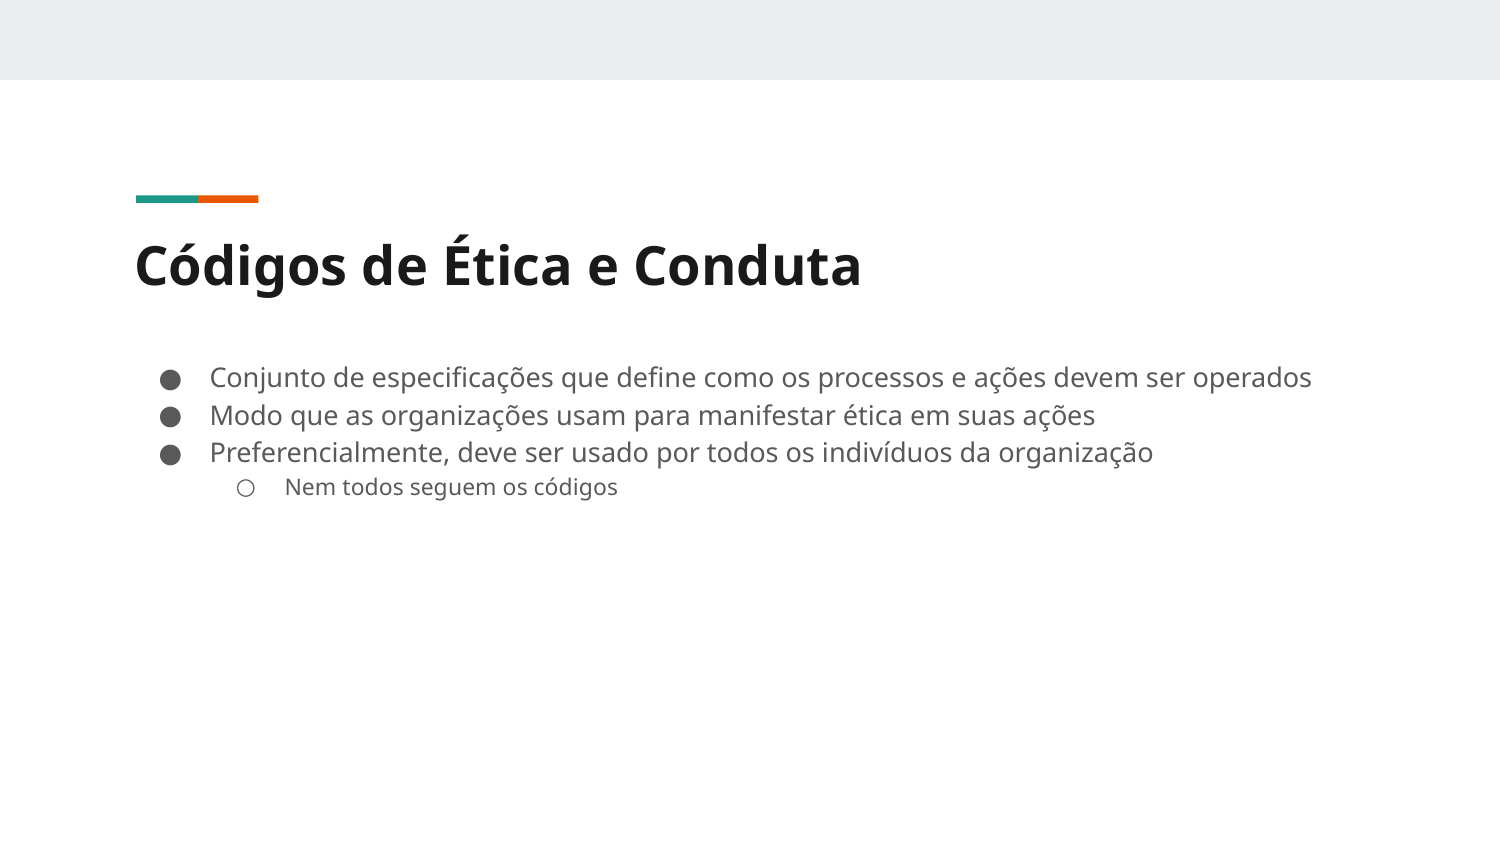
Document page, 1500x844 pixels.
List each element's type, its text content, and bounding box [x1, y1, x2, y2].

list Conjunto de especificações que define como os processos e ações devem ser operados Modo que as organizações usam para manifestar ética em suas ações Preferencialmente, deve ser usado por todos os indivíduos da organização Nem todos seguem os códigos [119, 341, 1381, 712]
title Códigos de Ética e Conduta [119, 216, 1381, 305]
